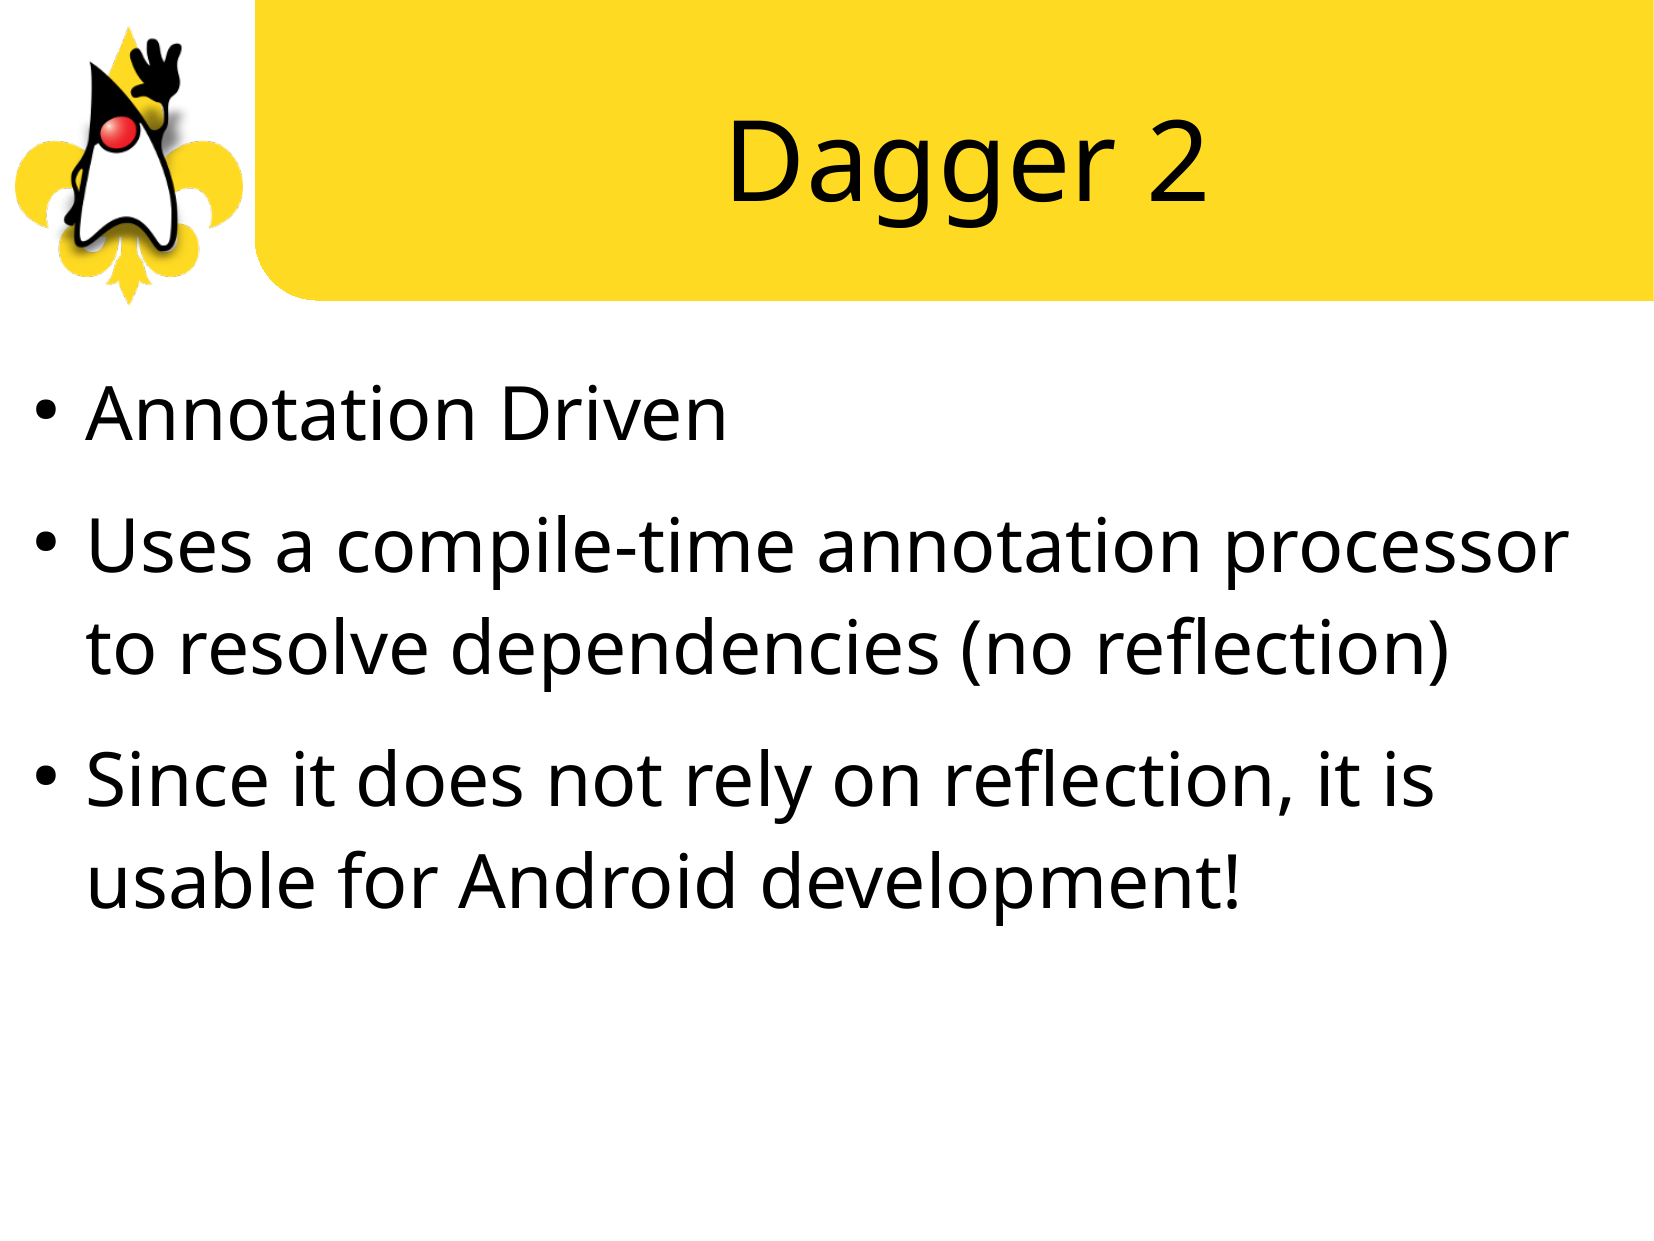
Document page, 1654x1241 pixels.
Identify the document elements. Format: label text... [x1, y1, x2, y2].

title Dagger 2 [300, 15, 1636, 301]
list Annotation Driven Uses a compile-time annotation processor to resolve dependencies (no reflection) Since it does not rely on reflection, it is usable for Android development! [15, 360, 1636, 1201]
picture [15, 26, 243, 306]
